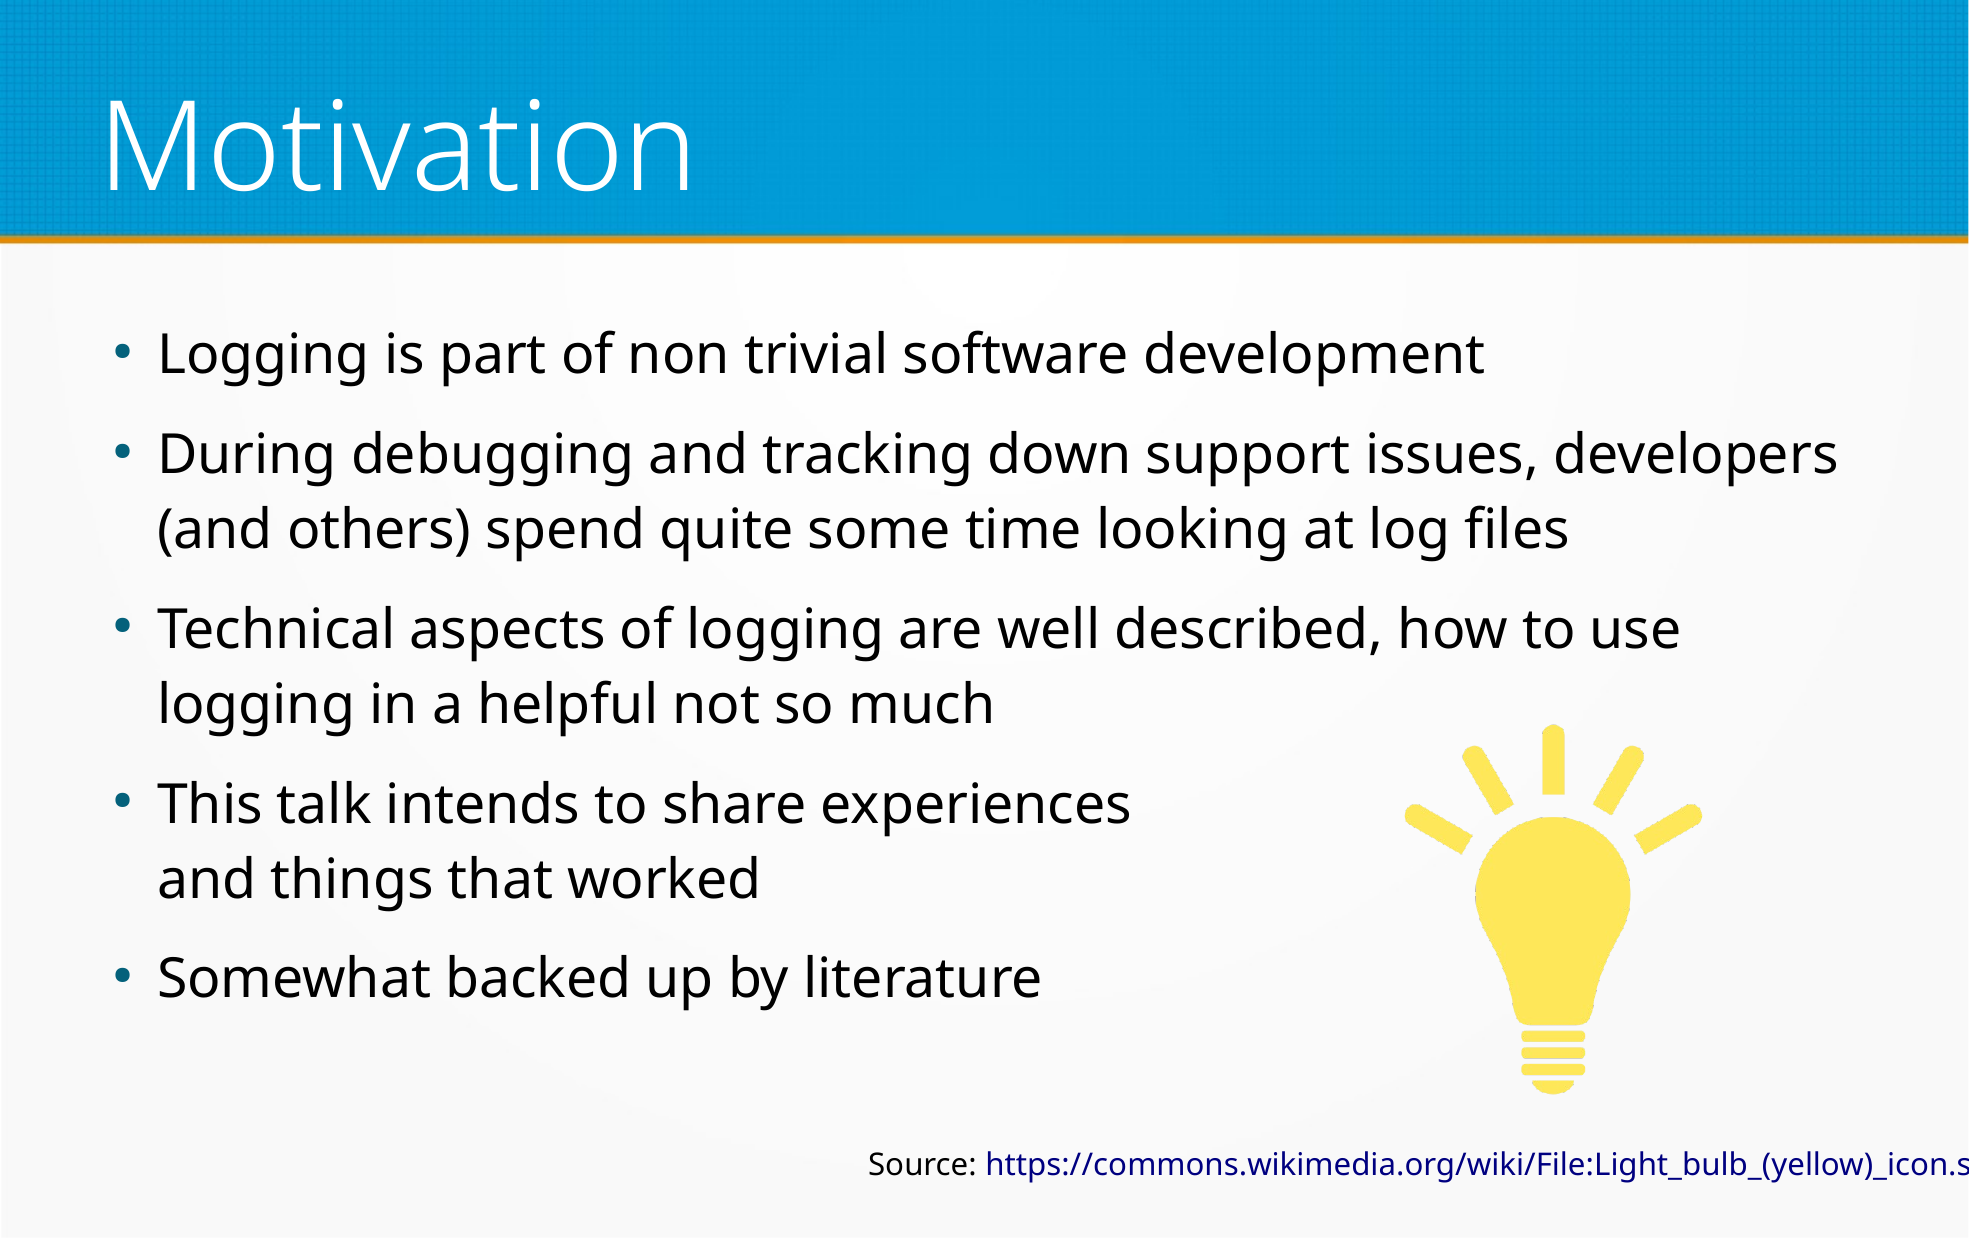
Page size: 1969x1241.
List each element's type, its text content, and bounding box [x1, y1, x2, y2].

title Motivation [98, 19, 1870, 227]
text_box Source: https://commons.wikimedia.org/wiki/File:Light_bulb_(yellow)_icon.svg [862, 1122, 1969, 1205]
list Logging is part of non trivial software development During debugging and tracking down support issues, developers (and others) spend quite some time looking at log files Technical aspects of logging are well described, how to use logging in a helpful not so much This talk intends to share experiences and things that worked Somewhat backed up by literature [98, 315, 1861, 1081]
picture [0, 233, 1969, 1241]
